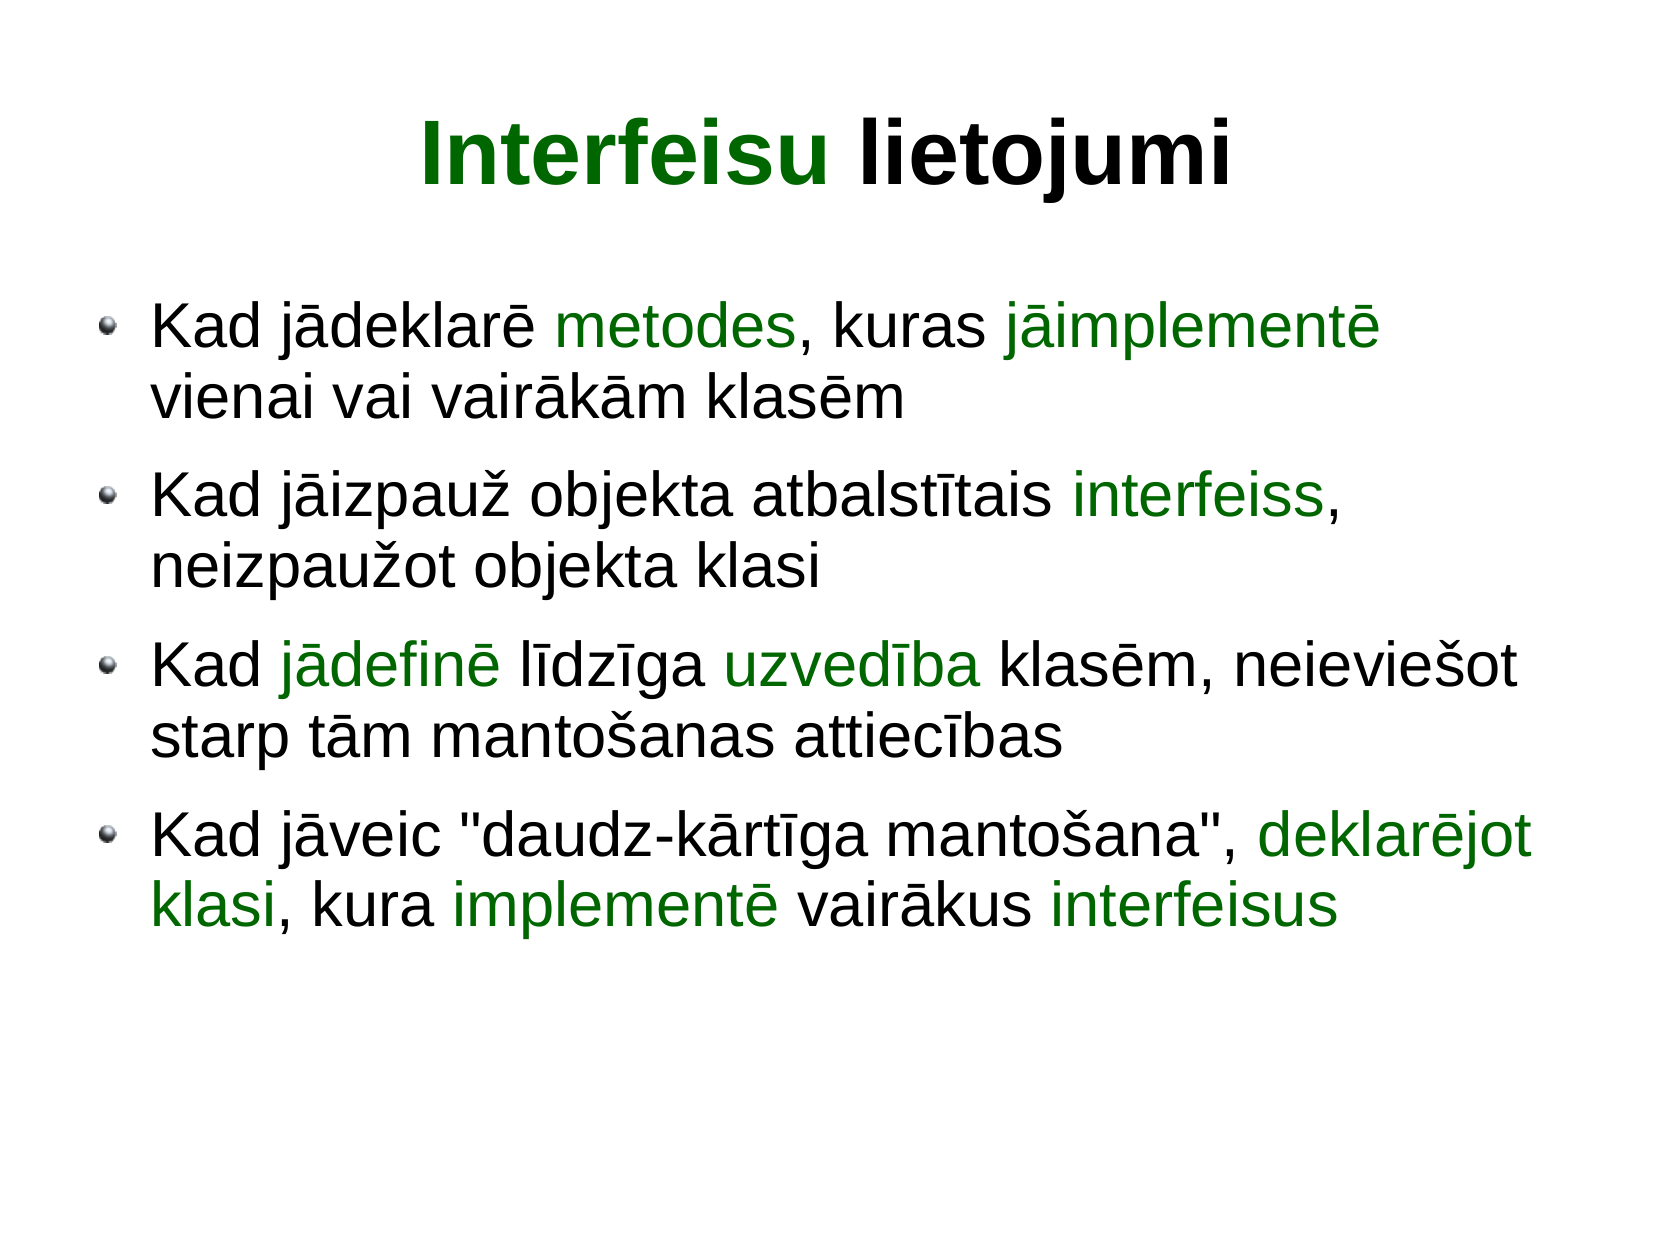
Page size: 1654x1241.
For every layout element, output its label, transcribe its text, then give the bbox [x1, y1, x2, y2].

list Kad jādeklarē metodes, kuras jāimplementē vienai vai vairākām klasēm Kad jāizpauž objekta atbalstītais interfeiss, neizpaužot objekta klasi Kad jādefinē līdzīga uzvedība klasēm, neieviešot starp tām mantošanas attiecības Kad jāveic "daudz-kārtīga mantošana", deklarējot klasi, kura implementē vairākus interfeisus [82, 290, 1538, 1010]
title Interfeisu lietojumi [82, 49, 1571, 257]
